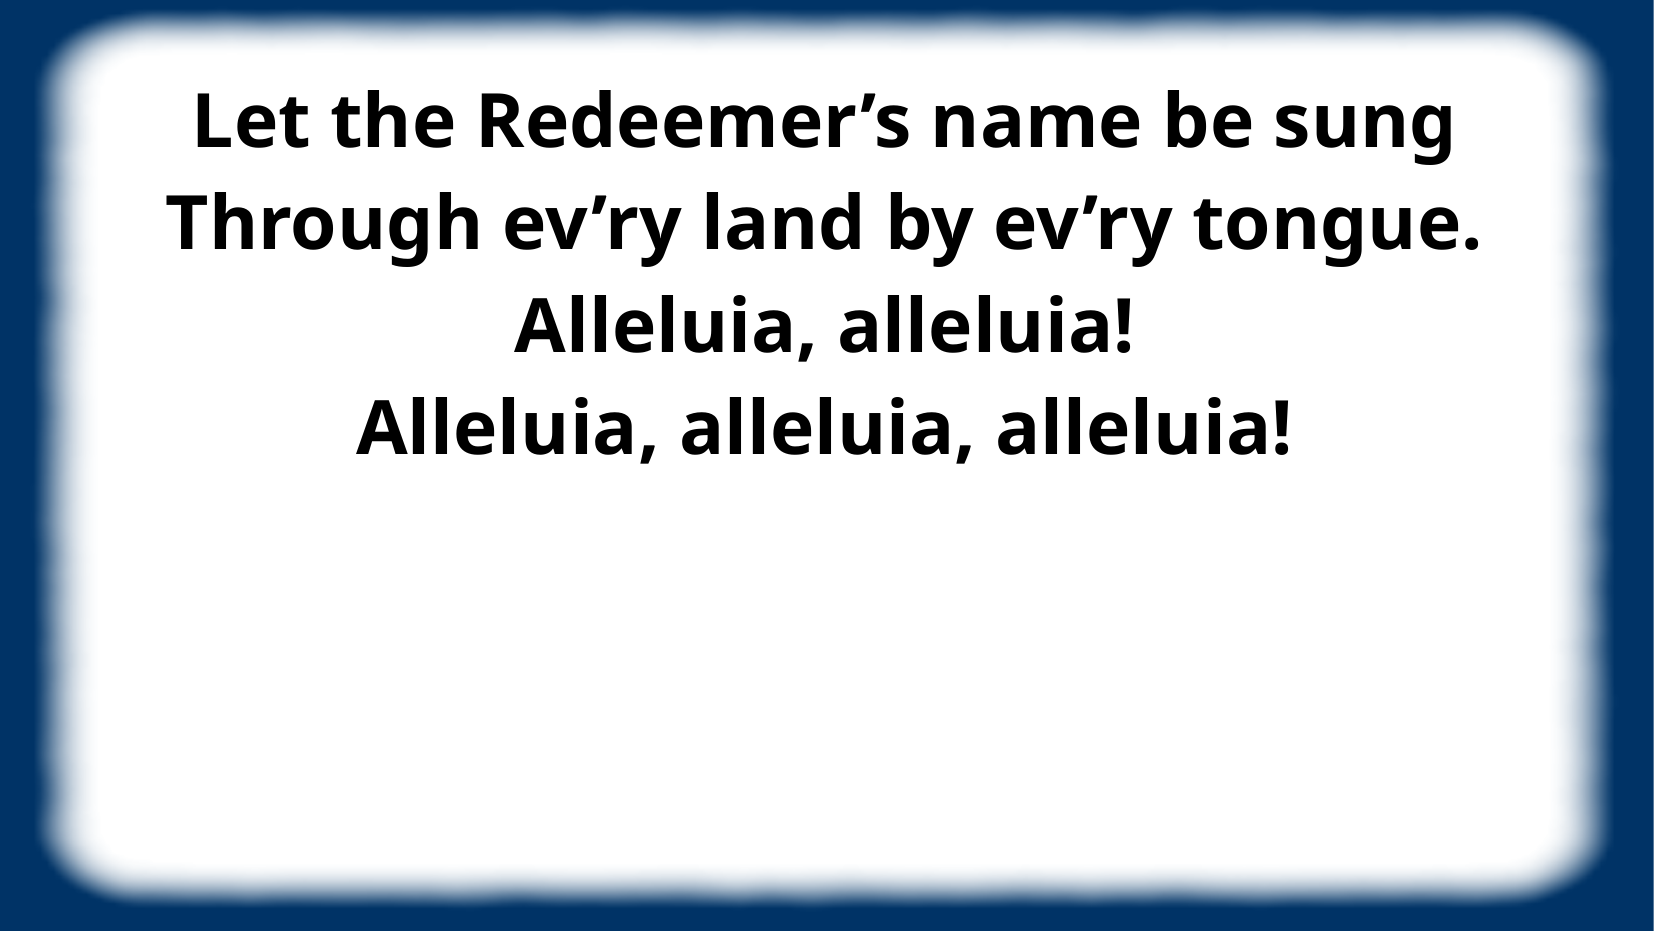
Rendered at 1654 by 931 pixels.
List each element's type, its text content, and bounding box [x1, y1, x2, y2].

text_box Let the Redeemer’s name be sung Through ev’ry land by ev’ry tongue. Alleluia, alleluia! Alleluia, alleluia, alleluia! [105, 60, 1546, 473]
picture [0, 0, 1654, 931]
